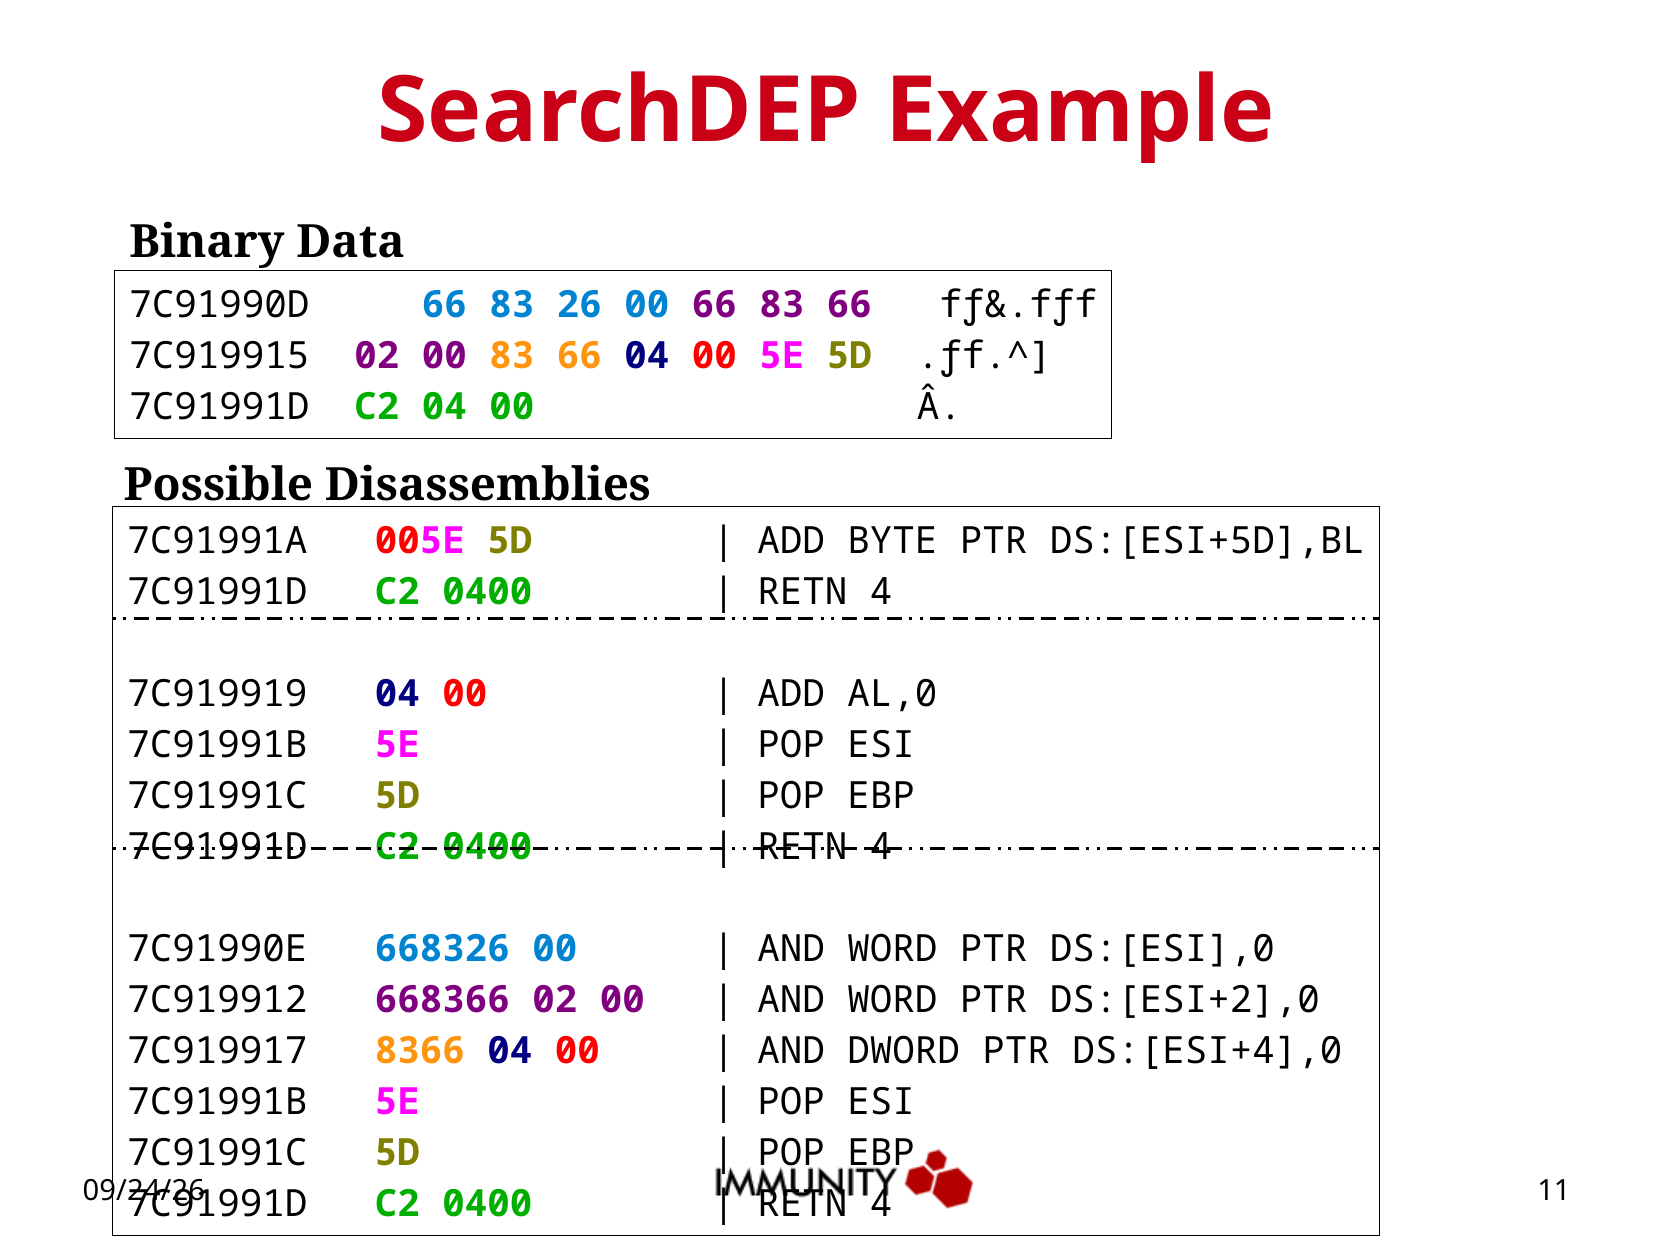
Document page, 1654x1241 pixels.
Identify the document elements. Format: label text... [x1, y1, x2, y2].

text_box Possible Disassemblies [108, 443, 727, 505]
picture [764, 1146, 774, 1152]
picture [694, 1146, 984, 1235]
picture [784, 1146, 796, 1162]
text_box 7C91990D 66 83 26 00 66 83 66 fƒ&.fƒf 7C919915 02 00 83 66 04 00 5E 5D .ƒf.^] 7C91991D C2 04 00 Â. [114, 270, 1112, 420]
text_box 7C91991A 005E 5D | ADD BYTE PTR DS:[ESI+5D],BL 7C91991D C2 0400 | RETN 4 7C919919 04 00 | ADD AL,0 7C91991B 5E | POP ESI 7C91991C 5D | POP EBP 7C91991D C2 0400 | RETN 4 7C91990E 668326 00 | AND WORD PTR DS:[ESI],0 7C919912 668366 02 00 | AND WORD PTR DS:[ESI+2],0 7C919917 8366 04 00 | AND DWORD PTR DS:[ESI+4],0 7C91991B 5E | POP ESI 7C91991C 5D | POP EBP 7C91991D C2 0400 | RETN 4 [112, 506, 1380, 1146]
title SearchDEP Example [82, 2, 1571, 210]
picture [899, 1146, 909, 1152]
picture [809, 1146, 819, 1152]
text_box Binary Data [114, 201, 439, 262]
picture [876, 1152, 886, 1162]
